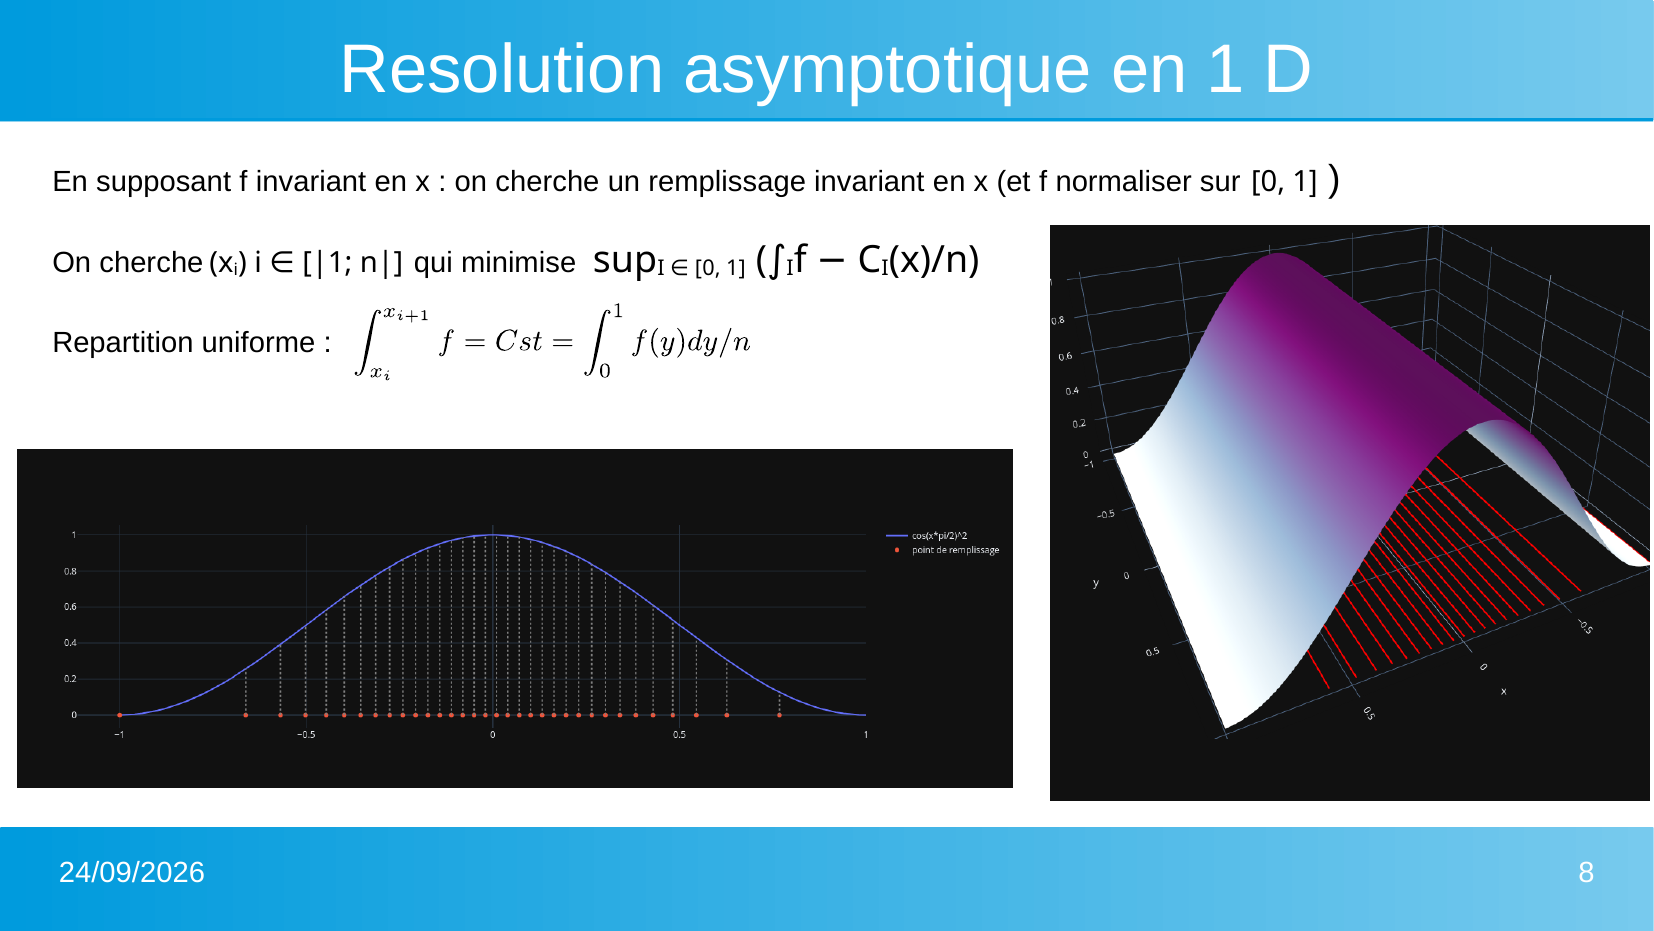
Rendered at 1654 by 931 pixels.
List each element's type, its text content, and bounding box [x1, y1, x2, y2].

title Resolution asymptotique en 1 D [59, 29, 1595, 108]
picture [352, 303, 751, 381]
picture [1050, 225, 1650, 801]
text_box En supposant f invariant en x : on cherche un remplissage invariant en x (et f normaliser sur [0, 1] ) On cherche (xi) i ∈ [|1; n|] qui minimise supI ∈ [0, 1] (∫If − CI(x)/n) Repartition uniforme : [37, 150, 1426, 751]
picture [17, 449, 1013, 788]
